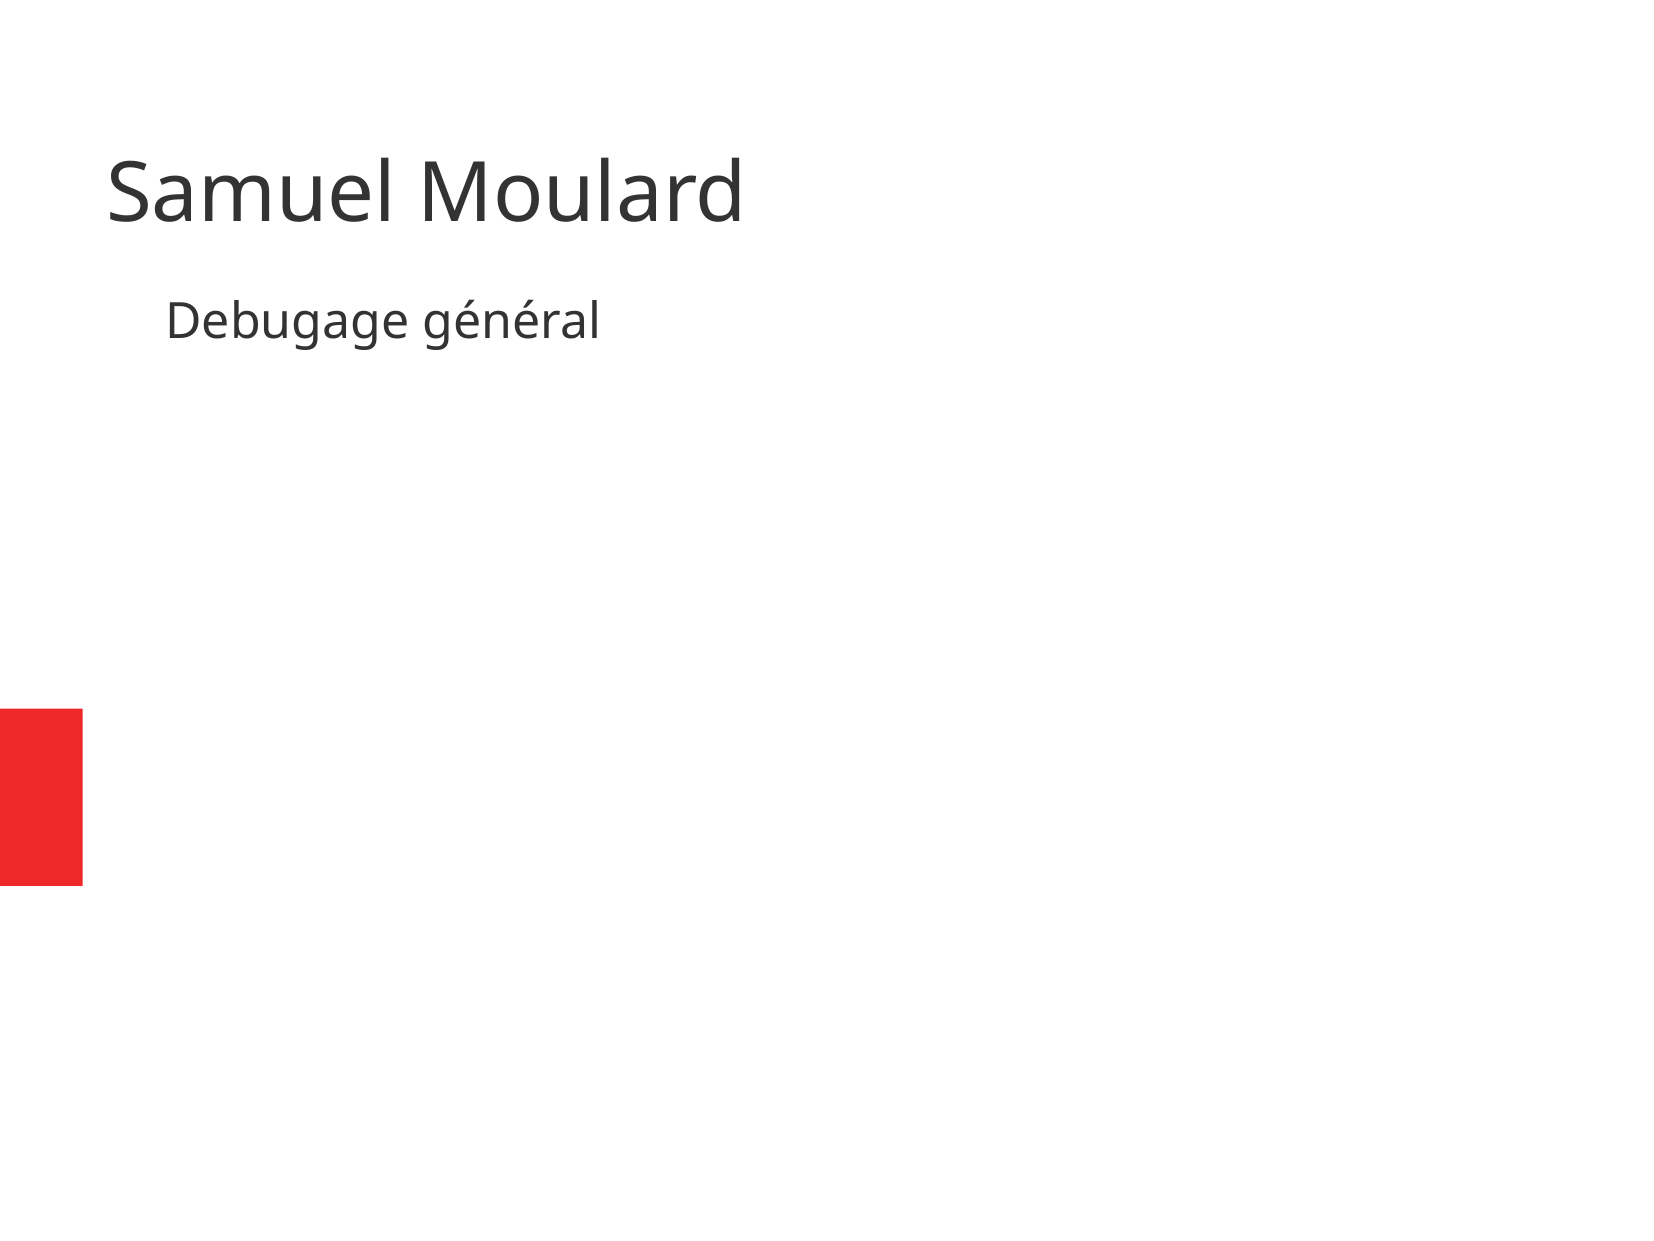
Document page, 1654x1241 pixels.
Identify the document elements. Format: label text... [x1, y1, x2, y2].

title Samuel Moulard [106, 70, 1512, 308]
list Debugage général [94, 284, 1501, 1004]
